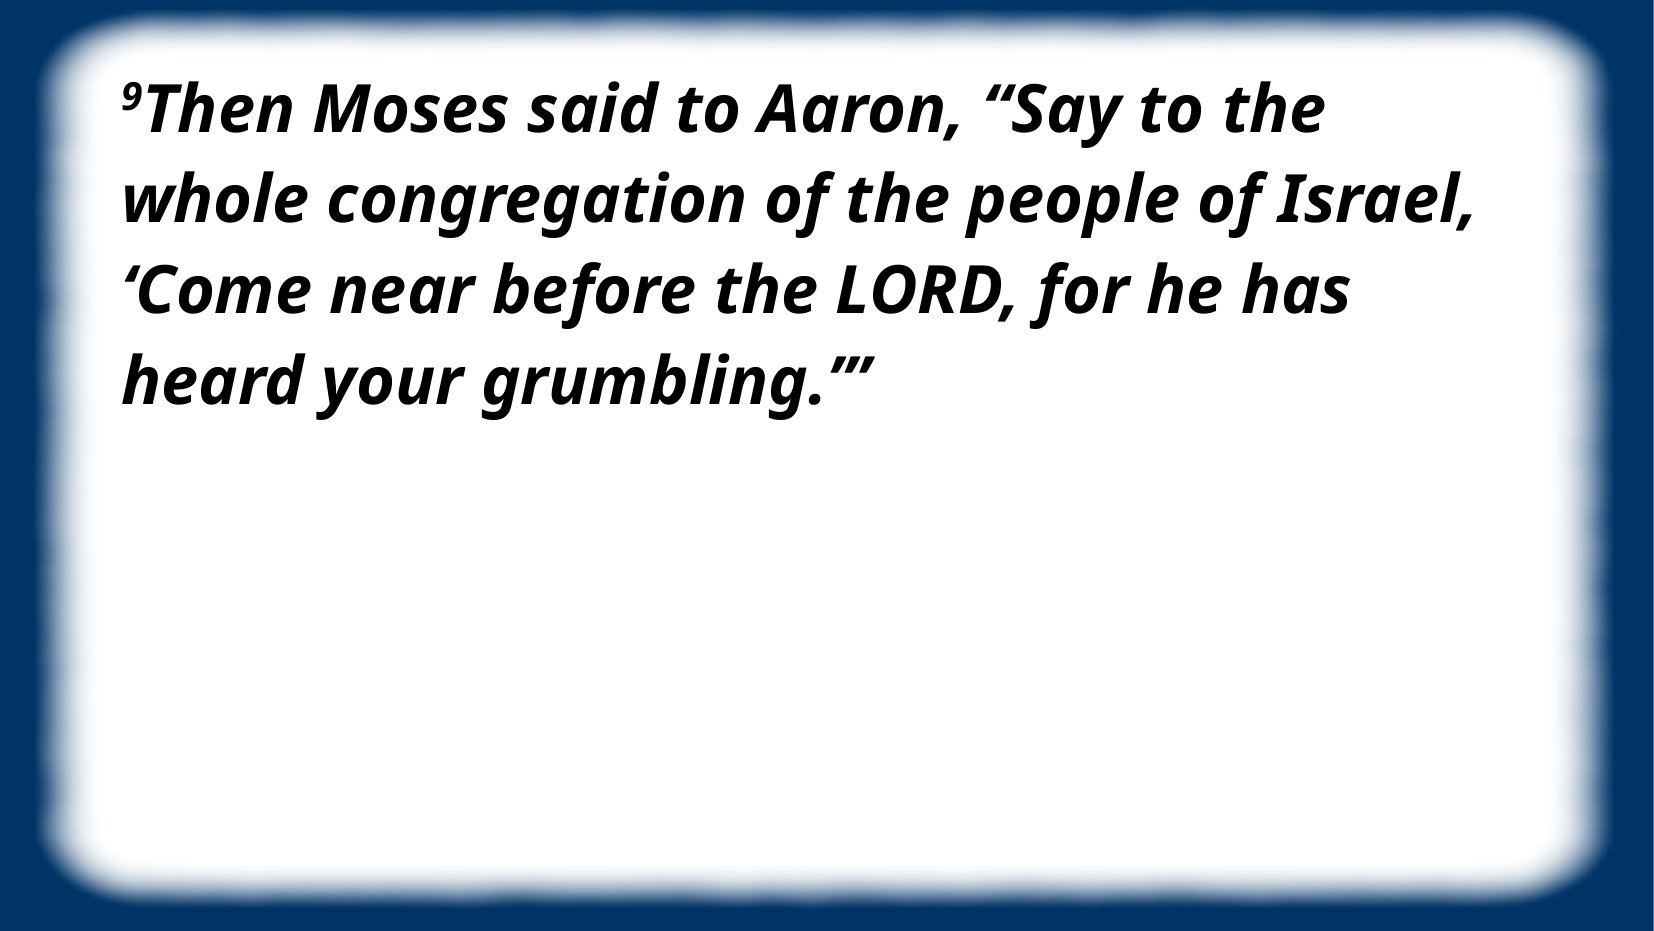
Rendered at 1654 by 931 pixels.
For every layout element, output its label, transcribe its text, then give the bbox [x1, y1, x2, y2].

picture [0, 0, 1654, 931]
text_box 9Then Moses said to Aaron, “Say to the whole congregation of the people of Israel, ‘Come near before the LORD, for he has heard your grumbling.’” [106, 53, 1547, 424]
